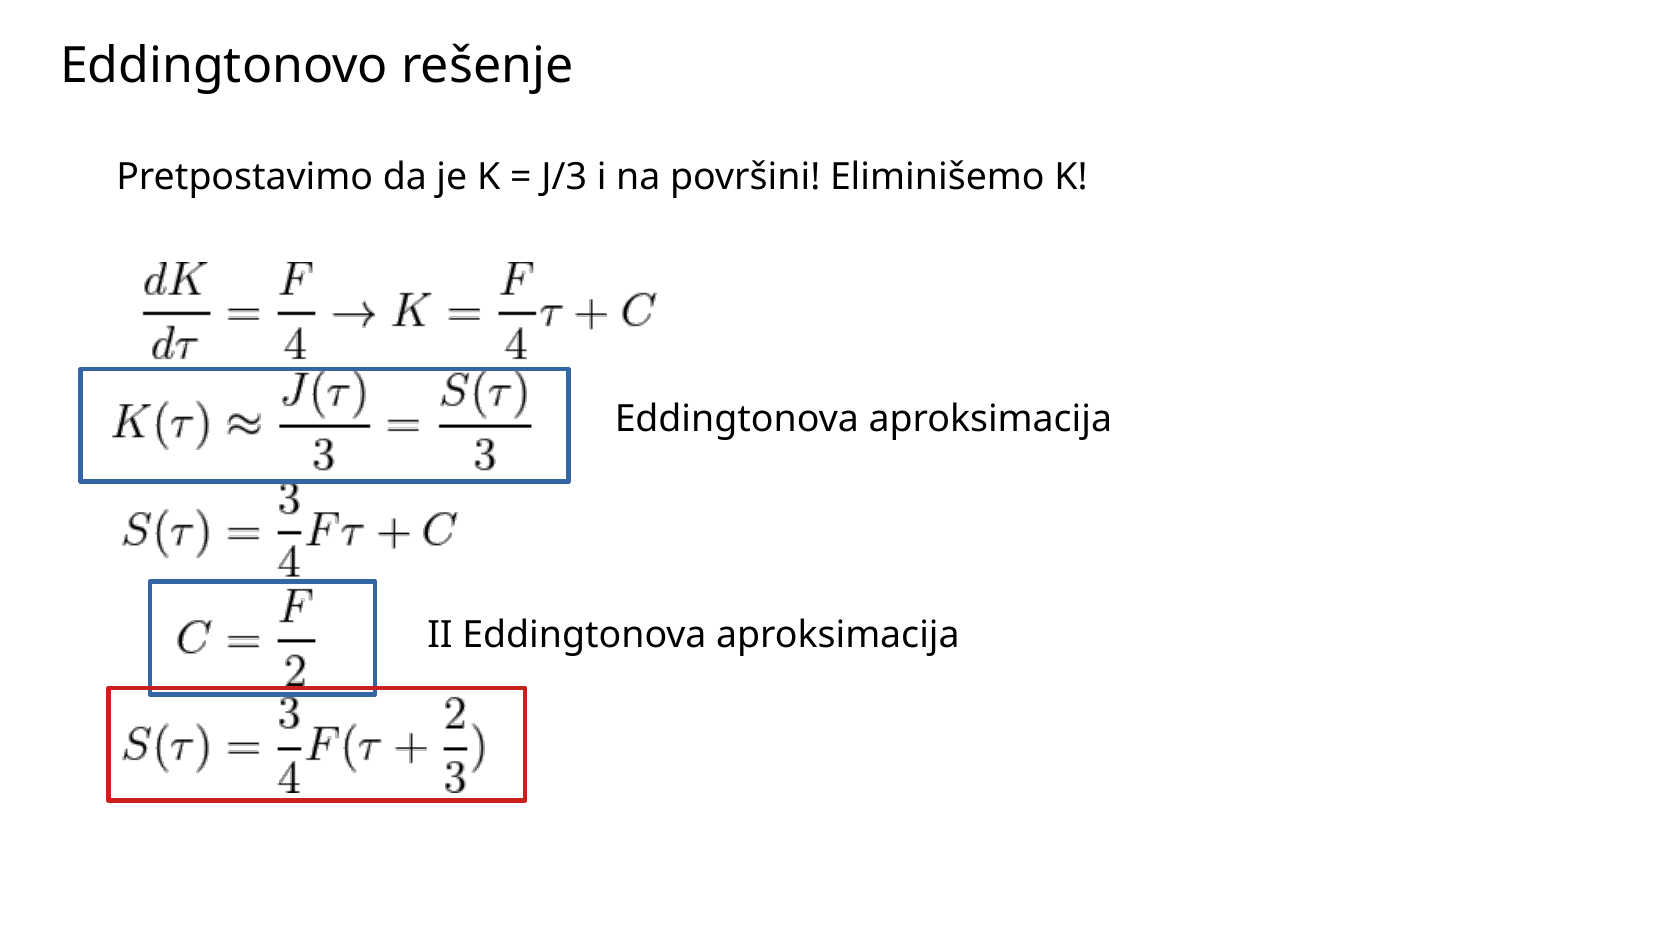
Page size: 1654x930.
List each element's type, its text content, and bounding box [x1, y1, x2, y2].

text_box Eddingtonova aproksimacija [600, 383, 1313, 443]
picture [152, 584, 373, 686]
list Pretpostavimo da je K = J/3 i na površini! Eliminišemo K! [45, 149, 1635, 880]
picture [112, 262, 657, 793]
picture [112, 371, 566, 479]
text_box II Eddingtonova aproksimacija [412, 600, 1126, 660]
title Eddingtonovo rešenje [59, 13, 1648, 113]
picture [112, 690, 523, 793]
